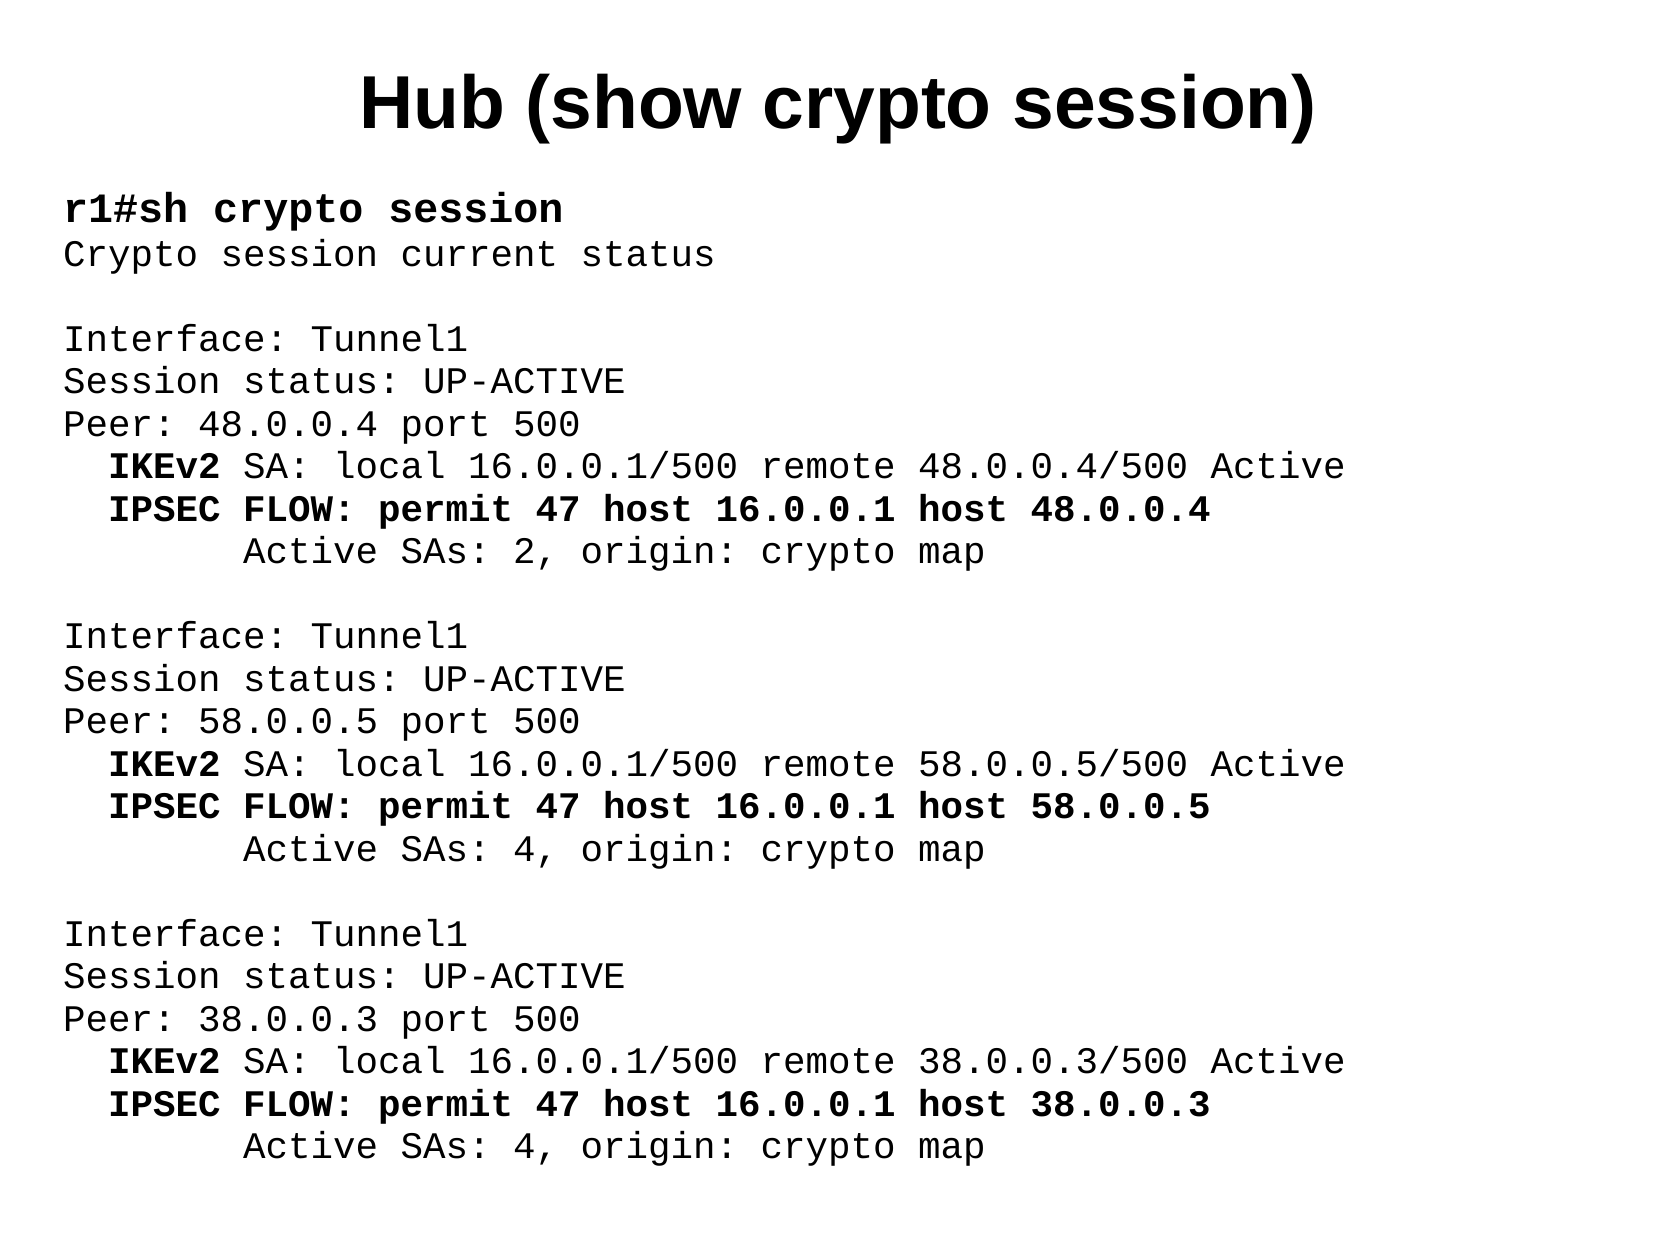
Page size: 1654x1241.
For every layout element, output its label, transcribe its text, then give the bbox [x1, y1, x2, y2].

text_box Hub (show crypto session) [64, 37, 1613, 151]
list r1#sh crypto session Crypto session current status Interface: Tunnel1 Session status: UP-ACTIVE Peer: 48.0.0.4 port 500 IKEv2 SA: local 16.0.0.1/500 remote 48.0.0.4/500 Active IPSEC FLOW: permit 47 host 16.0.0.1 host 48.0.0.4 Active SAs: 2, origin: crypto map Interface: Tunnel1 Session status: UP-ACTIVE Peer: 58.0.0.5 port 500 IKEv2 SA: local 16.0.0.1/500 remote 58.0.0.5/500 Active IPSEC FLOW: permit 47 host 16.0.0.1 host 58.0.0.5 Active SAs: 4, origin: crypto map Interface: Tunnel1 Session status: UP-ACTIVE Peer: 38.0.0.3 port 500 IKEv2 SA: local 16.0.0.1/500 remote 38.0.0.3/500 Active IPSEC FLOW: permit 47 host 16.0.0.1 host 38.0.0.3 Active SAs: 4, origin: crypto map [63, 187, 1601, 1213]
